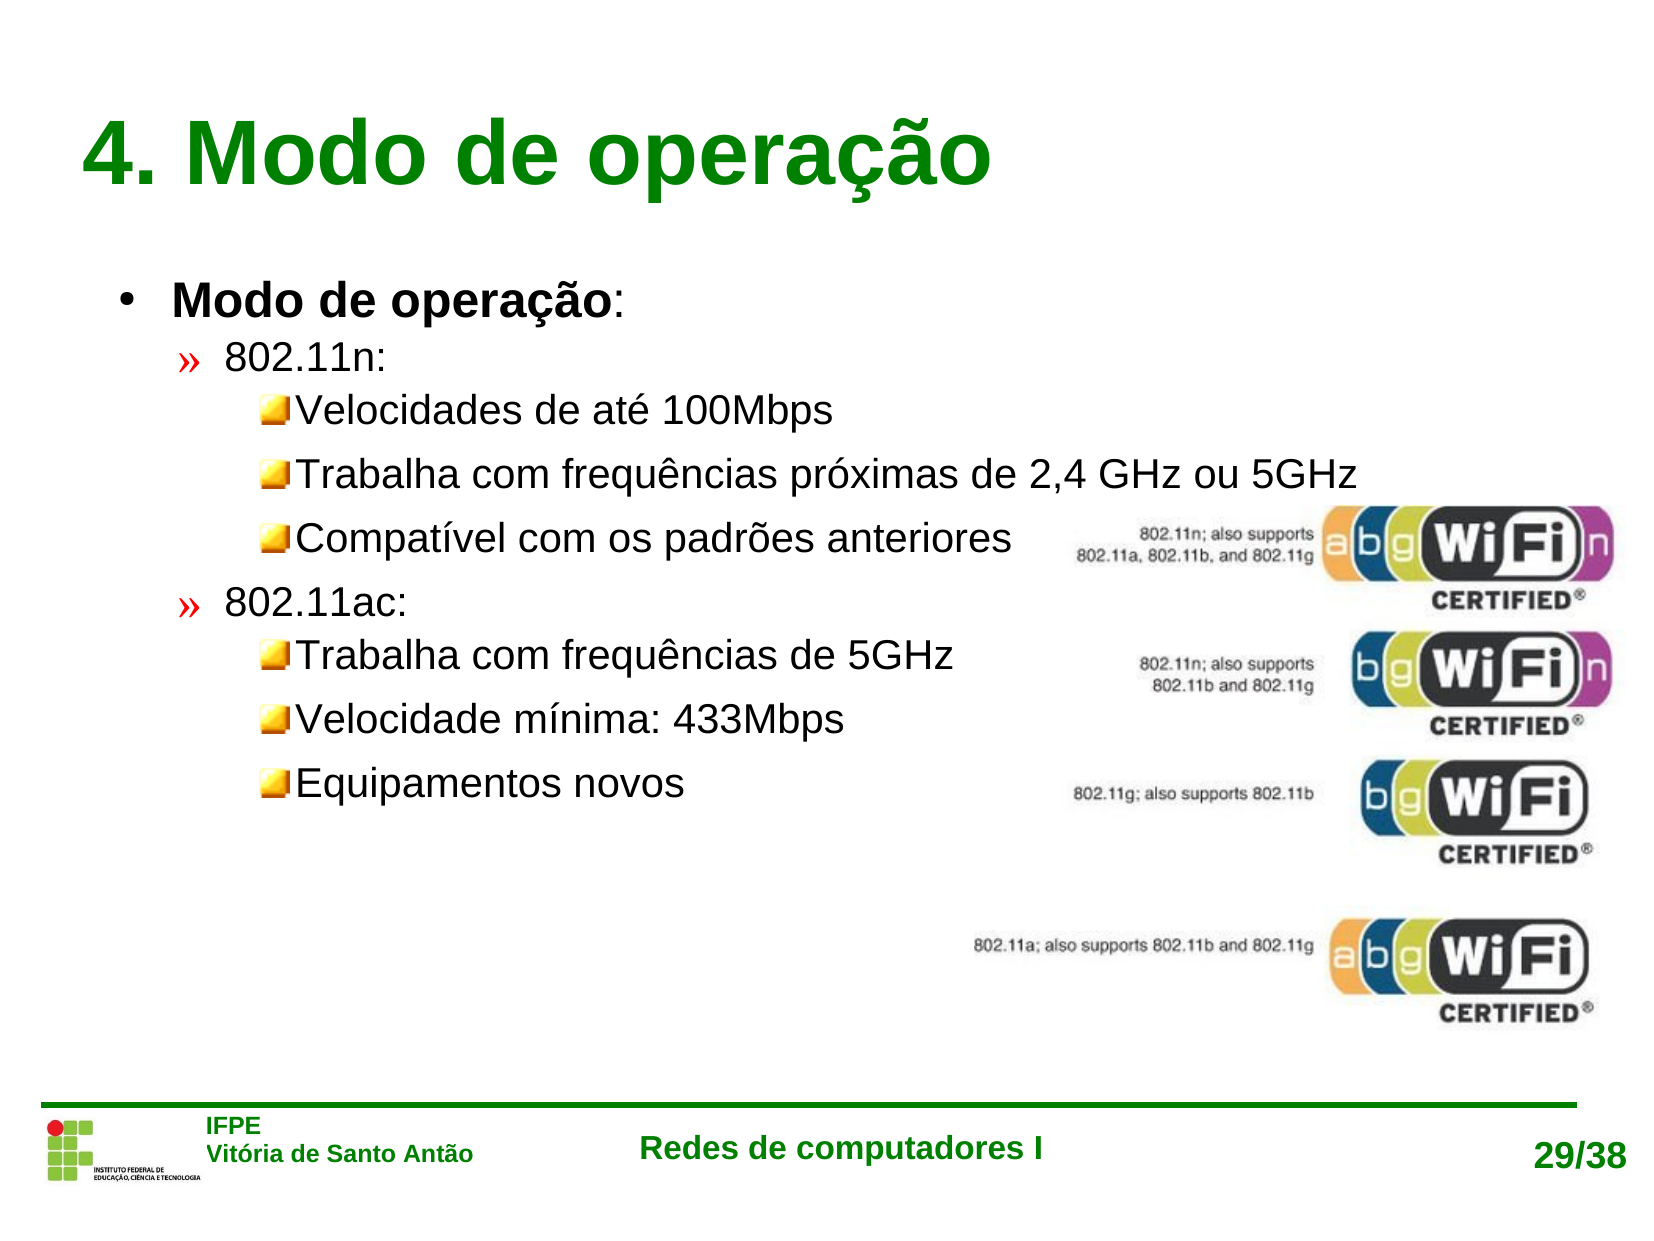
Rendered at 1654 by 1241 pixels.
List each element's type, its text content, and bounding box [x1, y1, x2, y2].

picture [1571, 505, 1633, 1034]
picture [39, 1111, 207, 1191]
list Modo de operação: 802.11n: Velocidades de até 100Mbps Trabalha com frequências próximas de 2,4 GHz ou 5GHz Compatível com os padrões anteriores 802.11ac: Trabalha com frequências de 5GHz Velocidade mínima: 433Mbps Equipamentos novos [82, 272, 1571, 1163]
title 4. Modo de operação [82, 49, 1571, 257]
